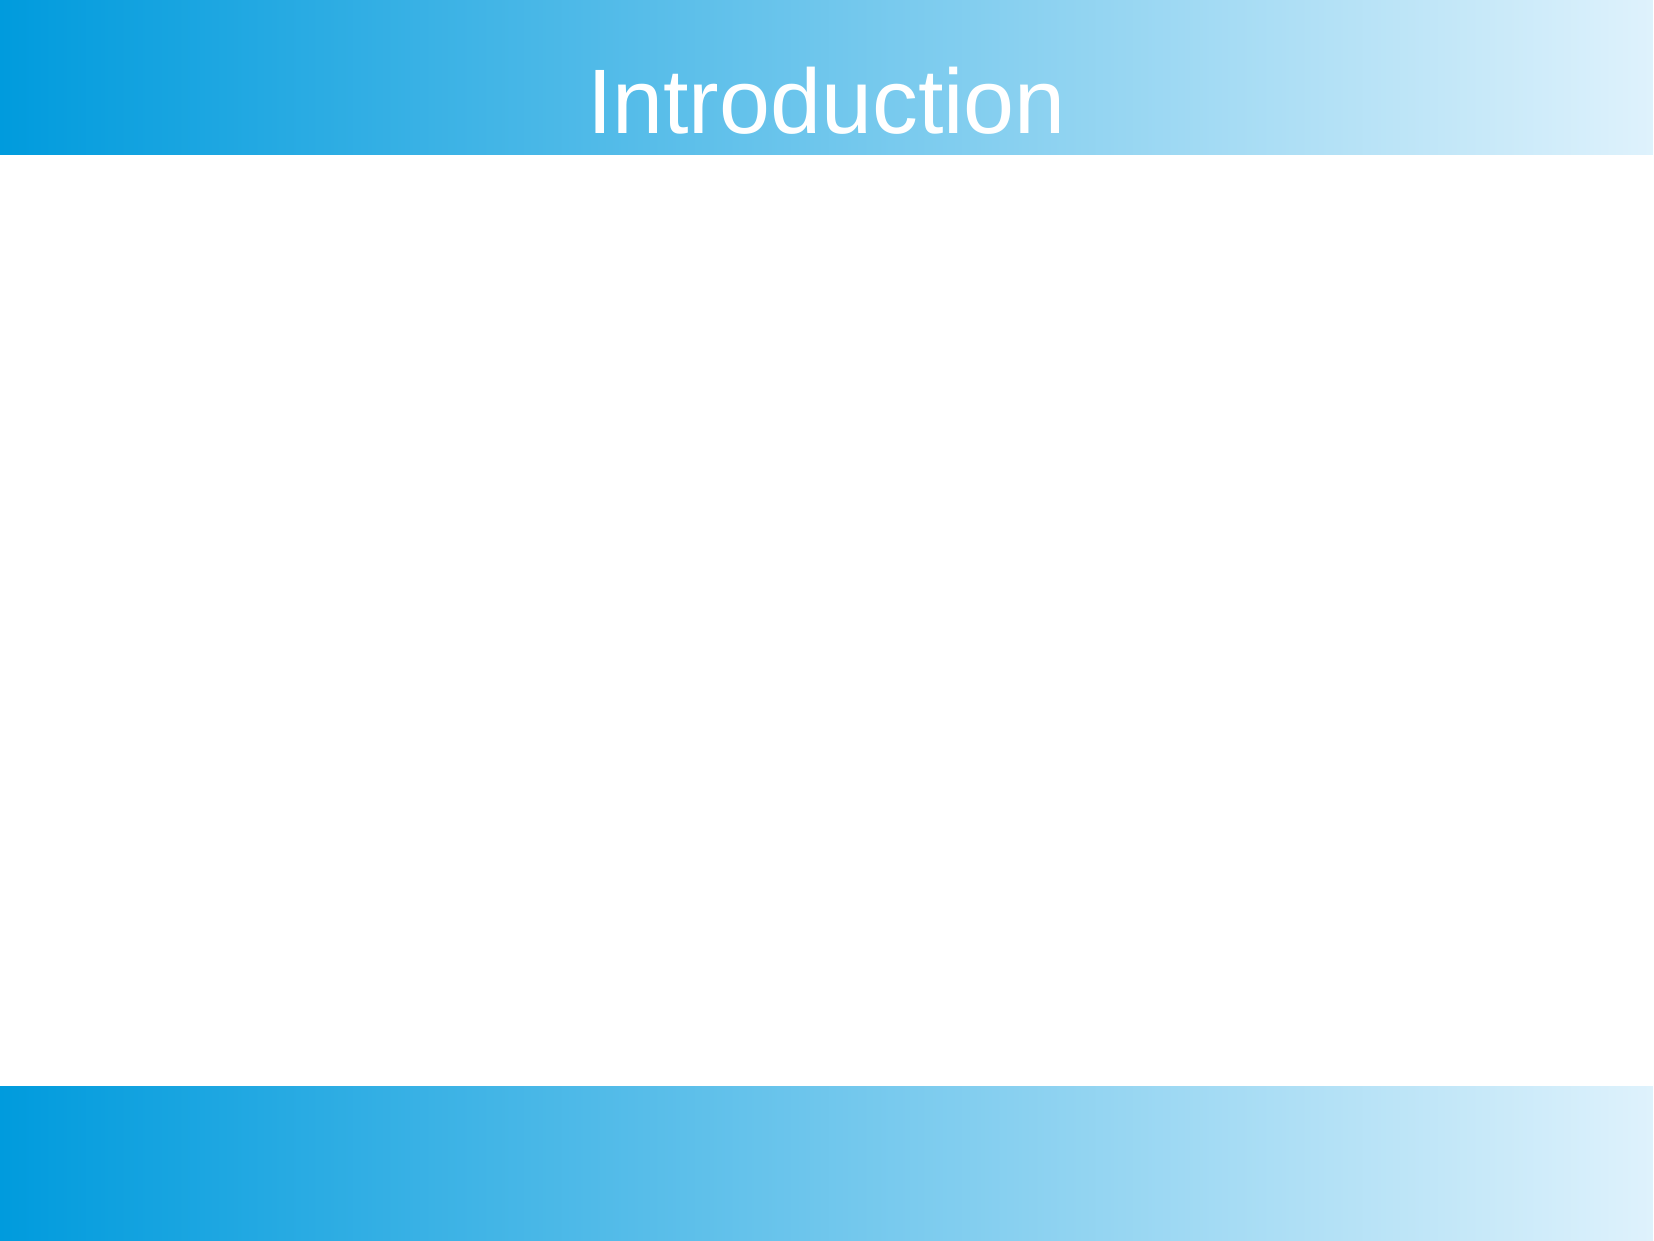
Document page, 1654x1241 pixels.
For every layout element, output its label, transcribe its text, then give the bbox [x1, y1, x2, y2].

title Introduction [82, 49, 1571, 155]
